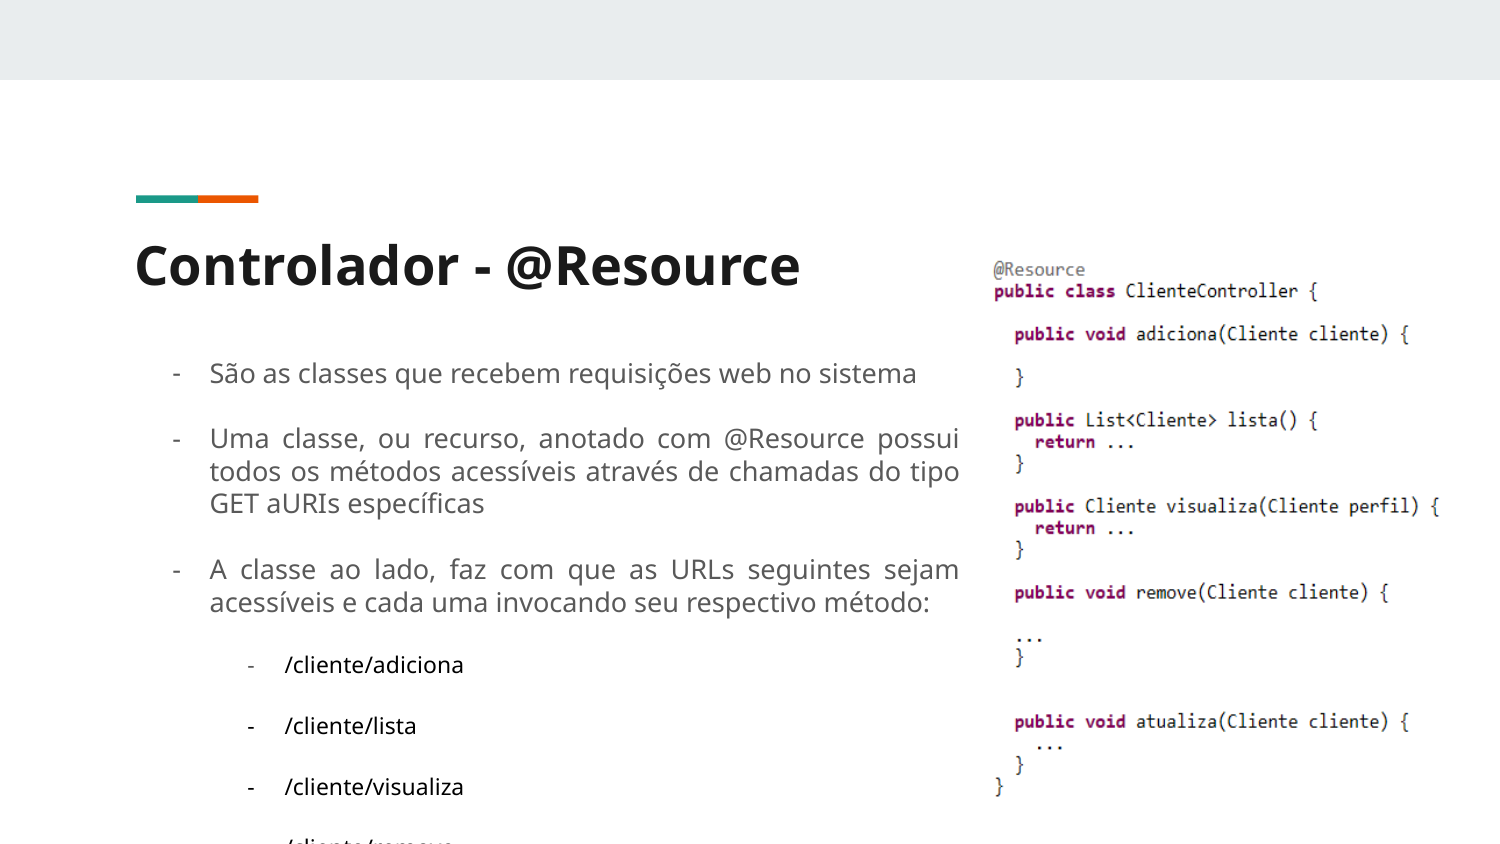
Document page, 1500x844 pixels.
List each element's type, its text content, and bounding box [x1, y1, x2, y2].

title Controlador - @Resource [119, 216, 1381, 305]
list São as classes que recebem requisições web no sistema Uma classe, ou recurso, anotado com @Resource possui todos os métodos acessíveis através de chamadas do tipo GET aURIs específicas A classe ao lado, faz com que as URLs seguintes sejam acessíveis e cada uma invocando seu respectivo método: /cliente/adiciona /cliente/lista /cliente/visualiza /cliente/remove /cliente/atualiza [119, 341, 975, 807]
picture [987, 253, 1457, 807]
